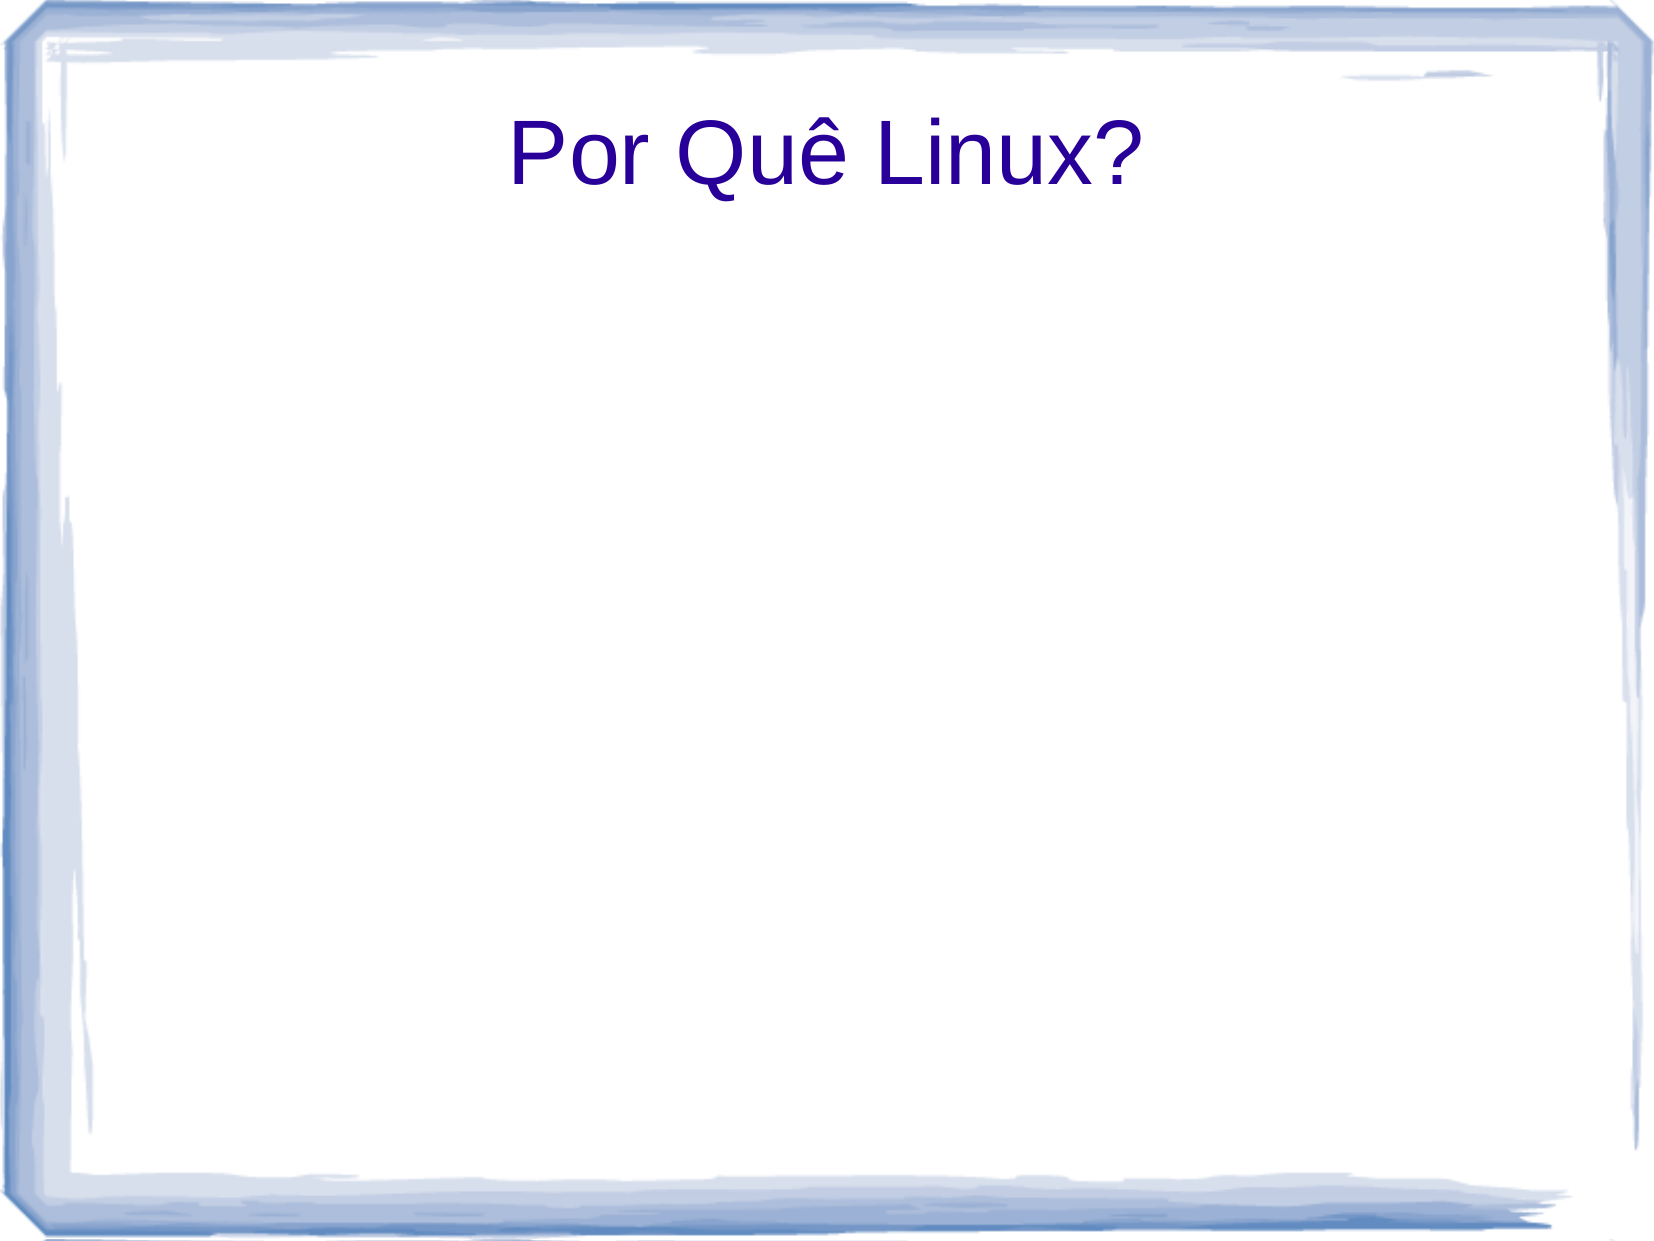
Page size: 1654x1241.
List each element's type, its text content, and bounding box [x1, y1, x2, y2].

picture [0, 0, 1654, 1241]
title Por Quê Linux? [82, 49, 1571, 257]
